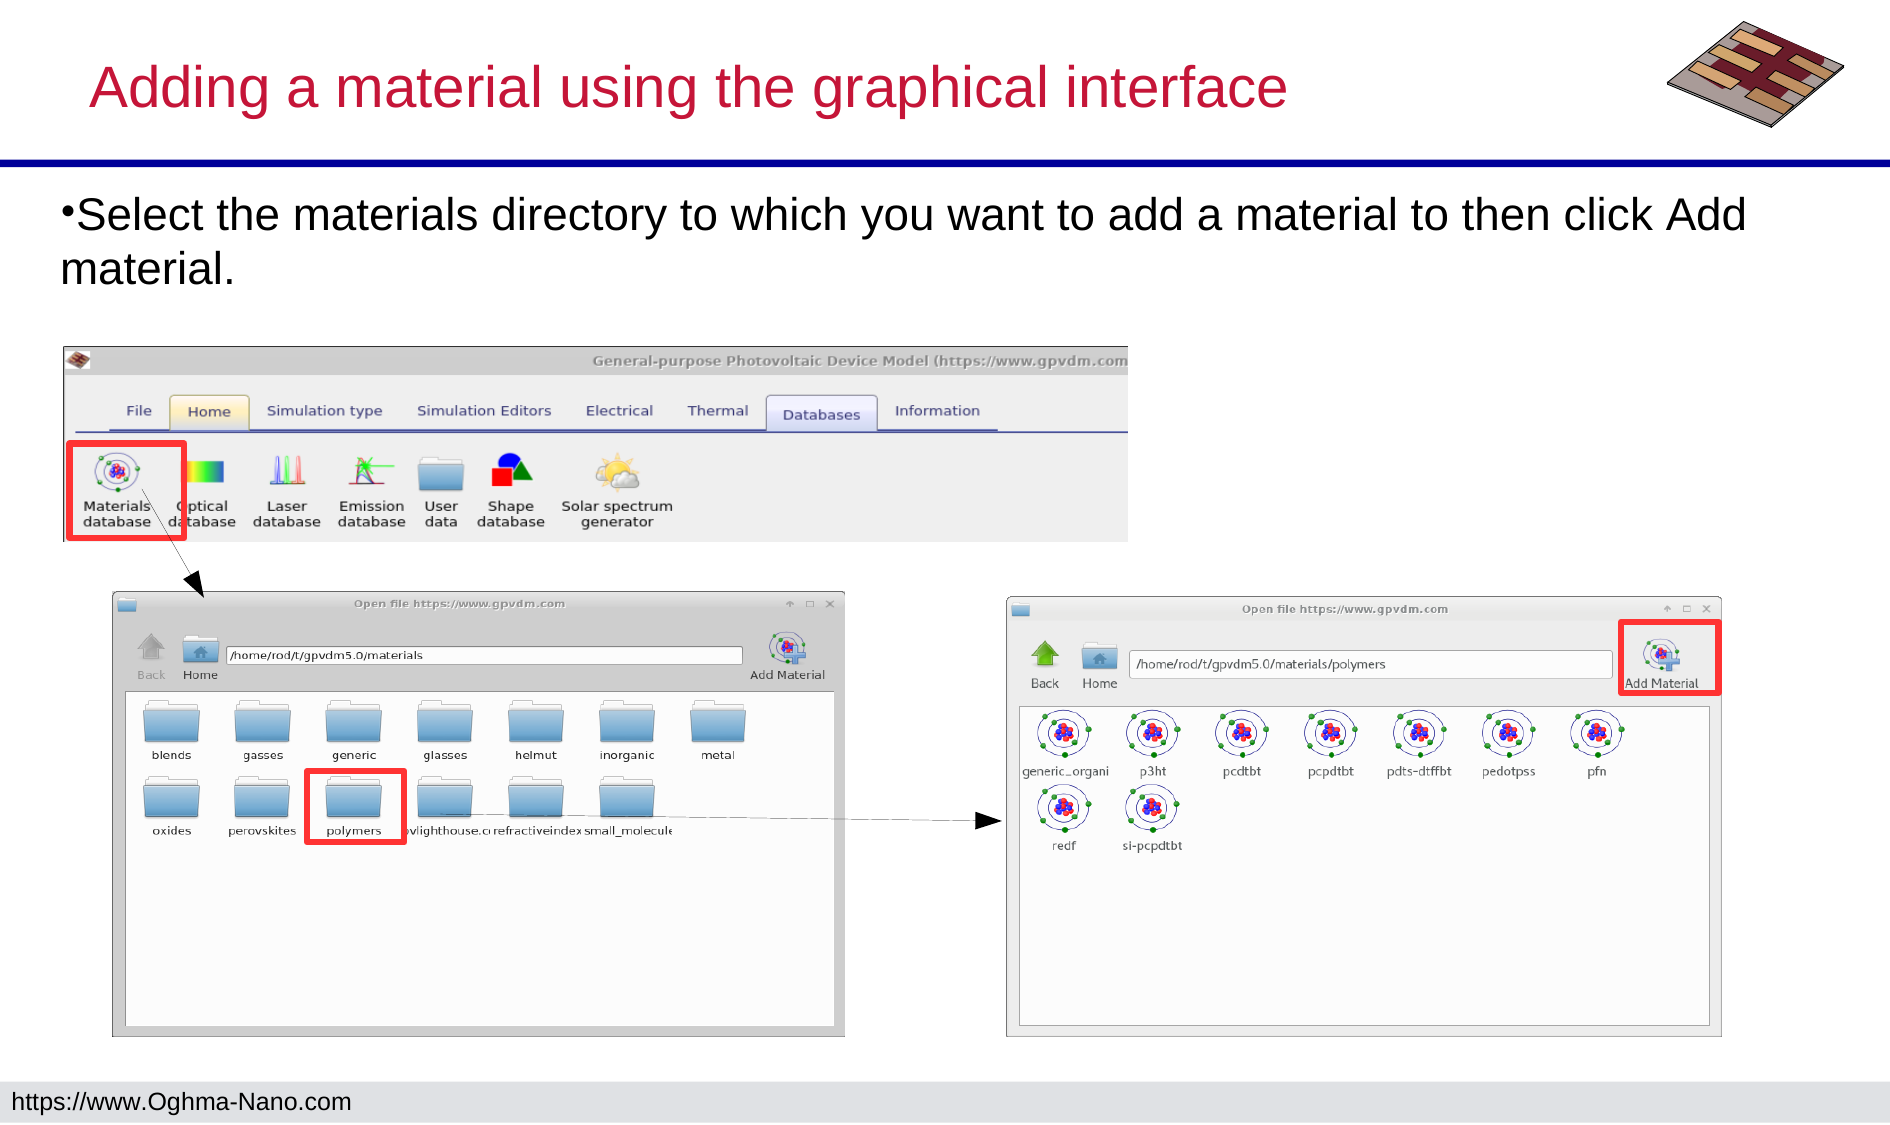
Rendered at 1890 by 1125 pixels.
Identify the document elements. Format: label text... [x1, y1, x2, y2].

text_box Select the materials directory to which you want to add a material to then click Add material. [45, 176, 1820, 304]
picture [73, 447, 181, 535]
picture [1006, 596, 1722, 1037]
picture [1624, 625, 1715, 690]
title Adding a material using the graphical interface [74, 34, 1634, 140]
picture [112, 591, 845, 1037]
picture [63, 346, 1128, 542]
